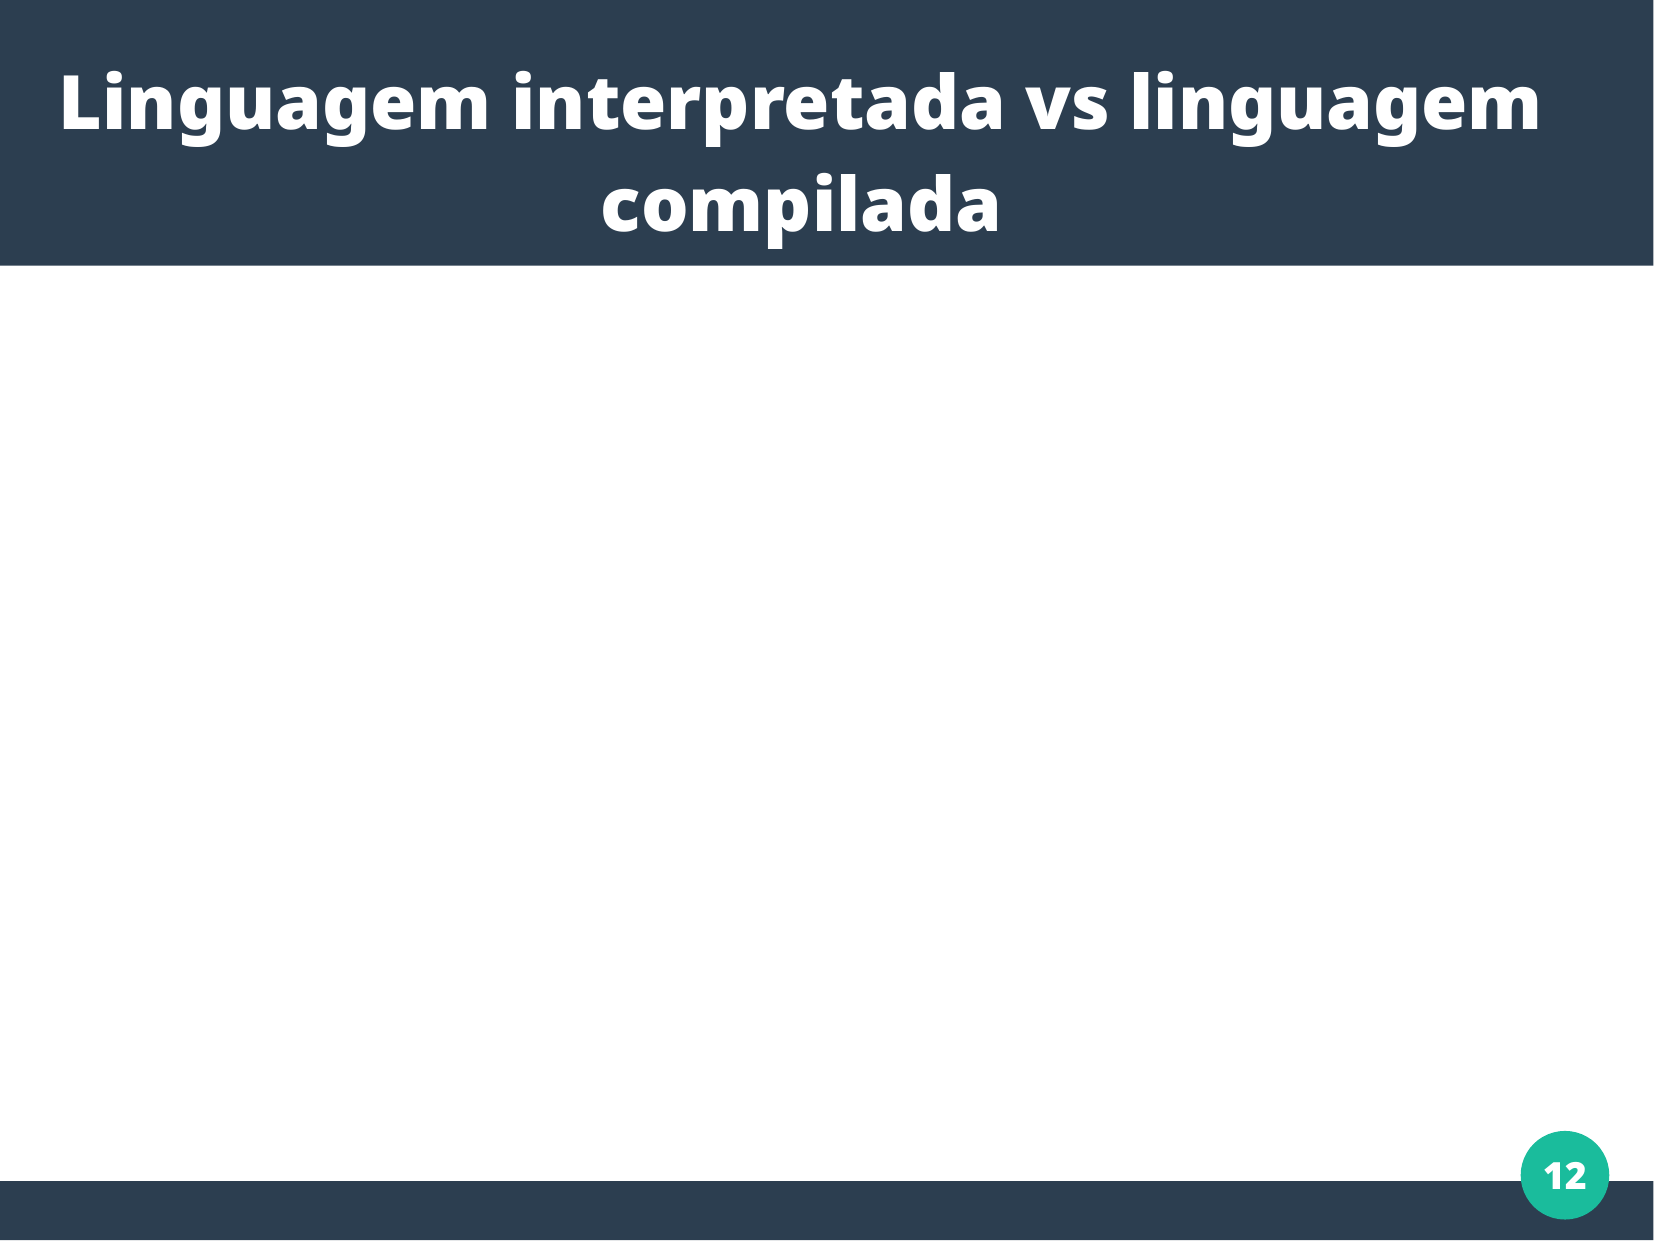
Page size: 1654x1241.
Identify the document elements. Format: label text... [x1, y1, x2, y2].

title Linguagem interpretada vs linguagem compilada [59, 49, 1595, 207]
